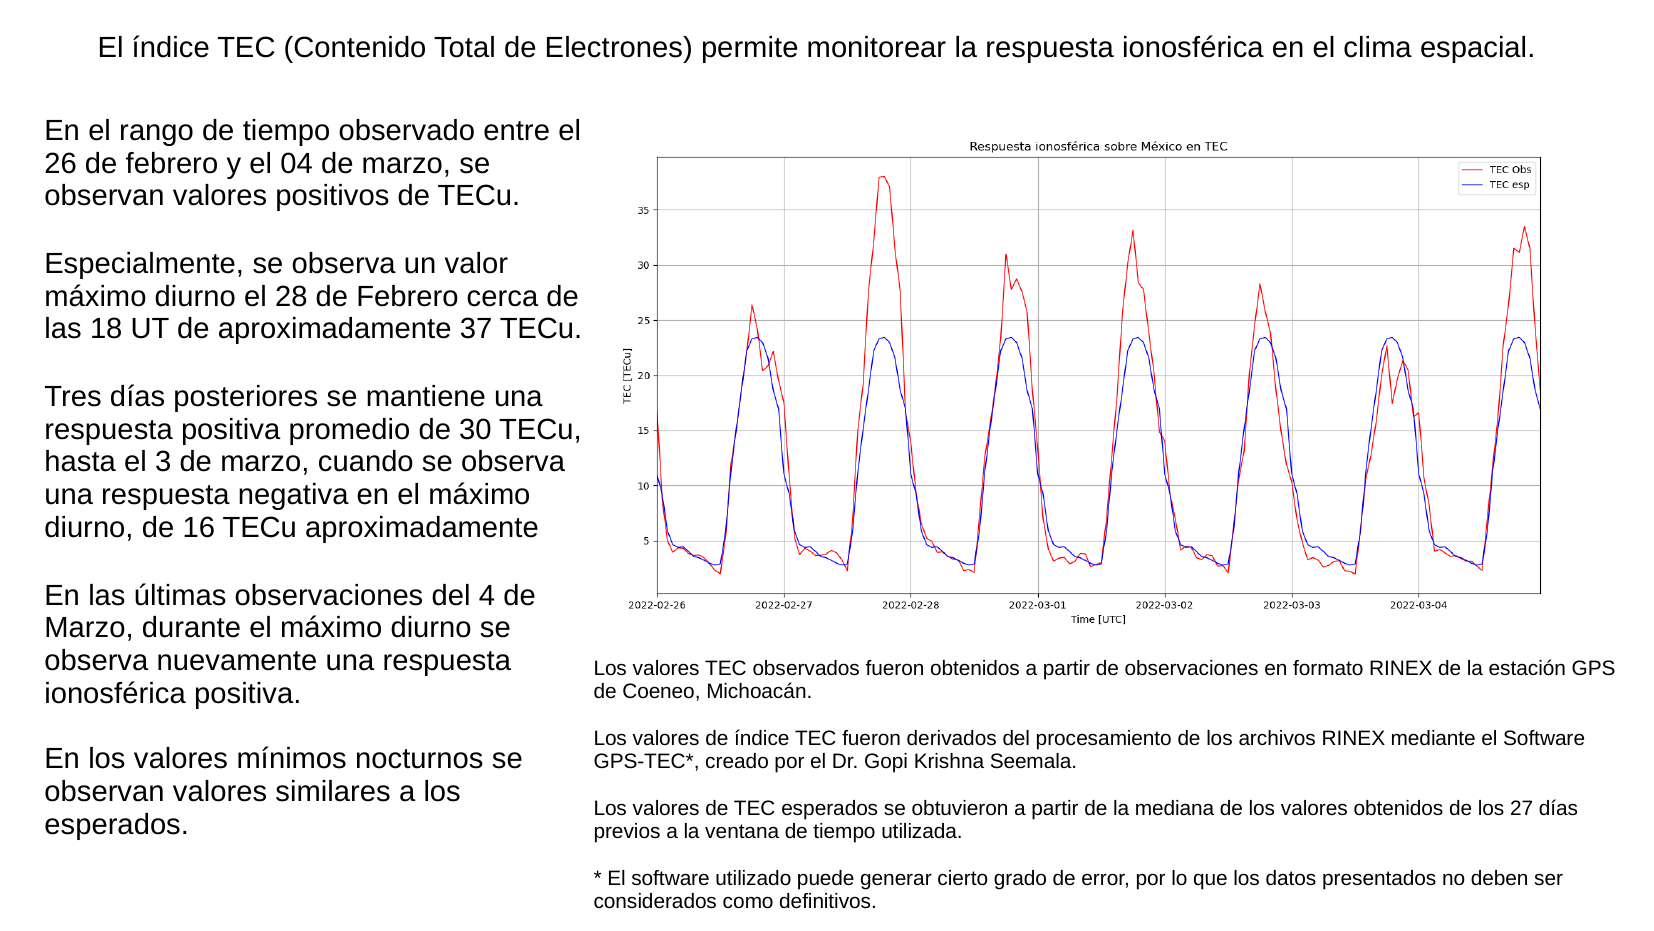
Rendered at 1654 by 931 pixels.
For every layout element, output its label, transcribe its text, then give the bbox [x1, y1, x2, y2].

text_box Los valores TEC observados fueron obtenidos a partir de observaciones en formato RINEX de la estación GPS de Coeneo, Michoacán. Los valores de índice TEC fueron derivados del procesamiento de los archivos RINEX mediante el Software GPS-TEC*, creado por el Dr. Gopi Krishna Seemala. Los valores de TEC esperados se obtuvieron a partir de la mediana de los valores obtenidos de los 27 días previos a la ventana de tiempo utilizada. * El software utilizado puede generar cierto grado de error, por lo que los datos presentados no deben ser considerados como definitivos. [578, 649, 1642, 921]
text_box En el rango de tiempo observado entre el 26 de febrero y el 04 de marzo, se observan valores positivos de TECu. Especialmente, se observa un valor máximo diurno el 28 de Febrero cerca de las 18 UT de aproximadamente 37 TECu. Tres días posteriores se mantiene una respuesta positiva promedio de 30 TECu, hasta el 3 de marzo, cuando se observa una respuesta negativa en el máximo diurno, de 16 TECu aproximadamente En las últimas observaciones del 4 de Marzo, durante el máximo diurno se observa nuevamente una respuesta ionosférica positiva. En los valores mínimos nocturnos se observan valores similares a los esperados. [29, 106, 603, 931]
picture [514, 88, 1654, 656]
text_box El índice TEC (Contenido Total de Electrones) permite monitorear la respuesta ionosférica en el clima espacial. [82, 23, 1654, 106]
